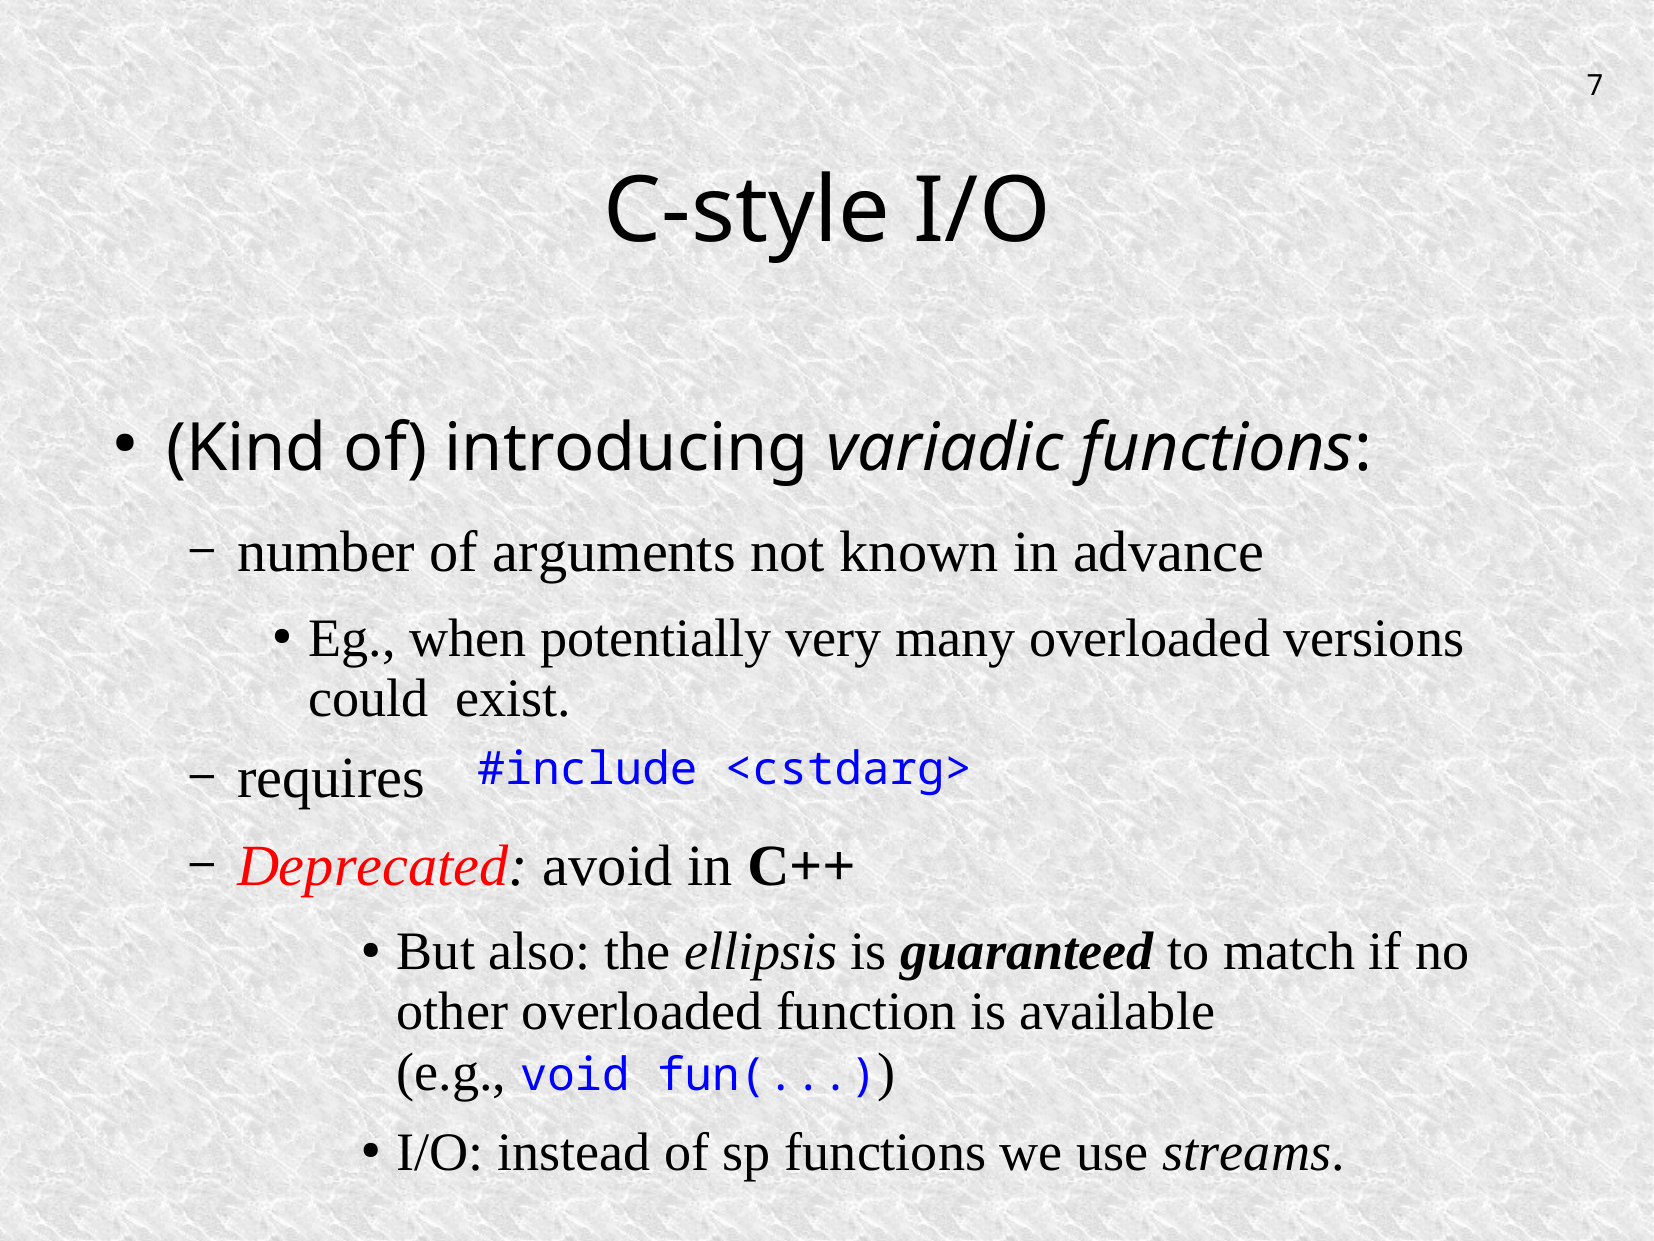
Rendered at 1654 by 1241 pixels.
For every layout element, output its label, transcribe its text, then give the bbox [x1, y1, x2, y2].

text_box #include <cstdarg> [477, 735, 973, 791]
picture [0, 0, 1654, 1241]
list (Kind of) introducing variadic functions: number of arguments not known in advance Eg., when potentially very many overloaded versions could exist. requires Deprecated: avoid in C++ But also: the ellipsis is guaranteed to match if no other overloaded function is available (e.g., void fun(...)) I/O: instead of sp functions we use streams. [95, 399, 1508, 1241]
title C-style I/O [121, 102, 1534, 311]
